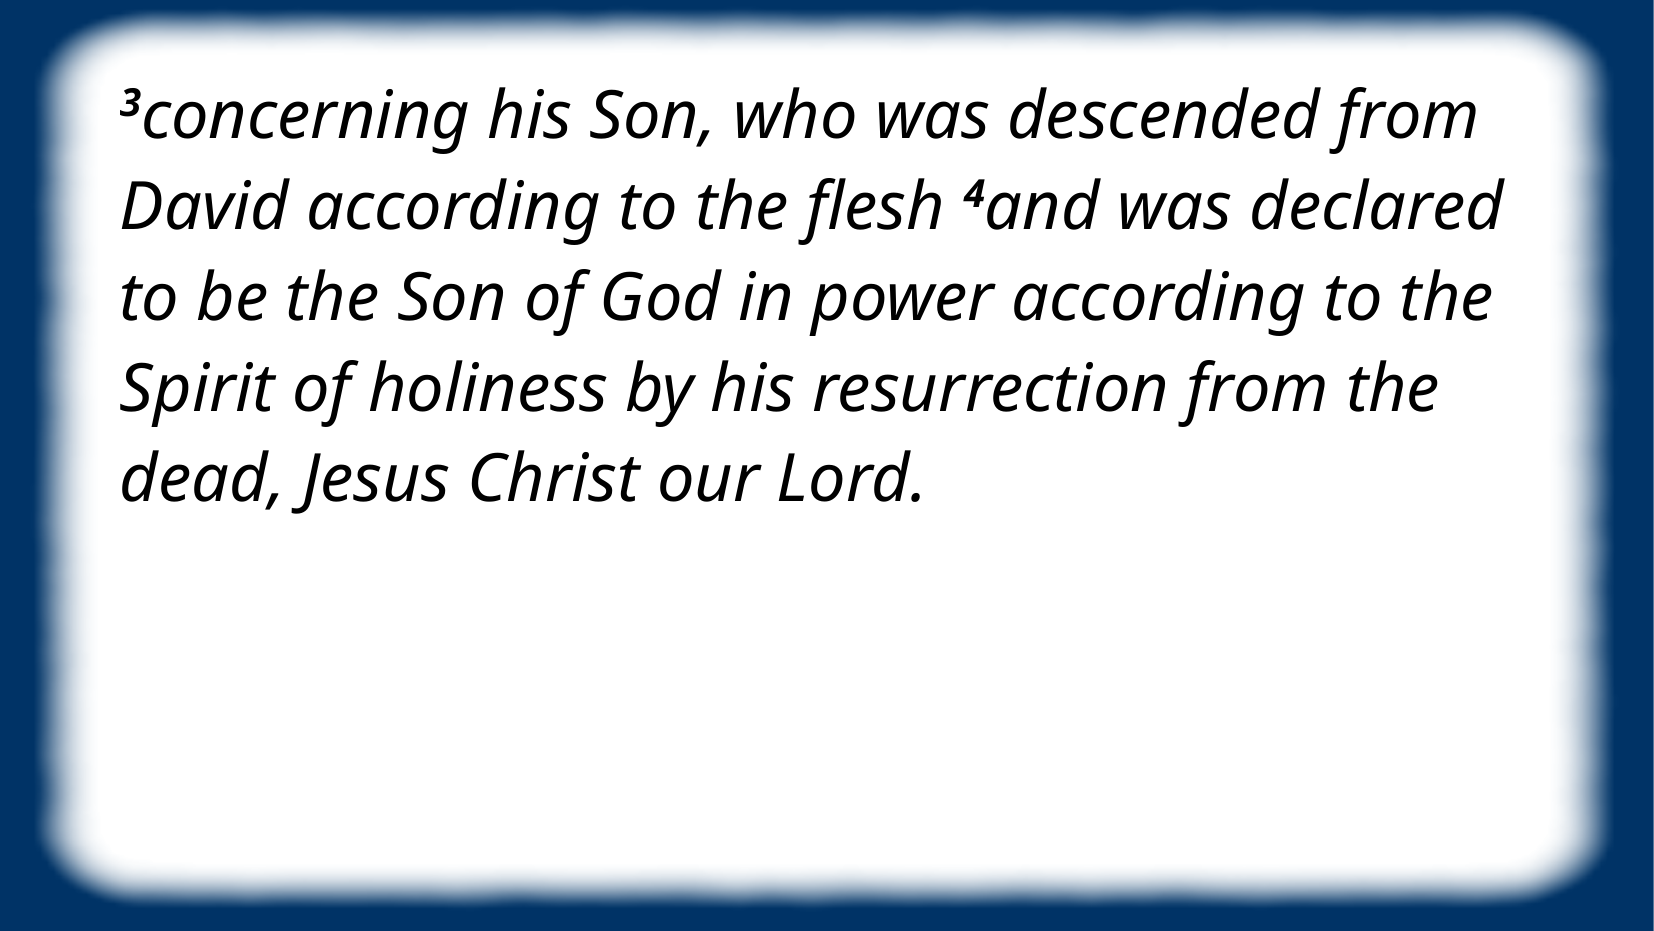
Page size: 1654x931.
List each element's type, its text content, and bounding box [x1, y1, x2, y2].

text_box 3concerning his Son, who was descended from David according to the flesh 4and was declared to be the Son of God in power according to the Spirit of holiness by his resurrection from the dead, Jesus Christ our Lord. [105, 60, 1546, 519]
picture [0, 0, 1654, 931]
